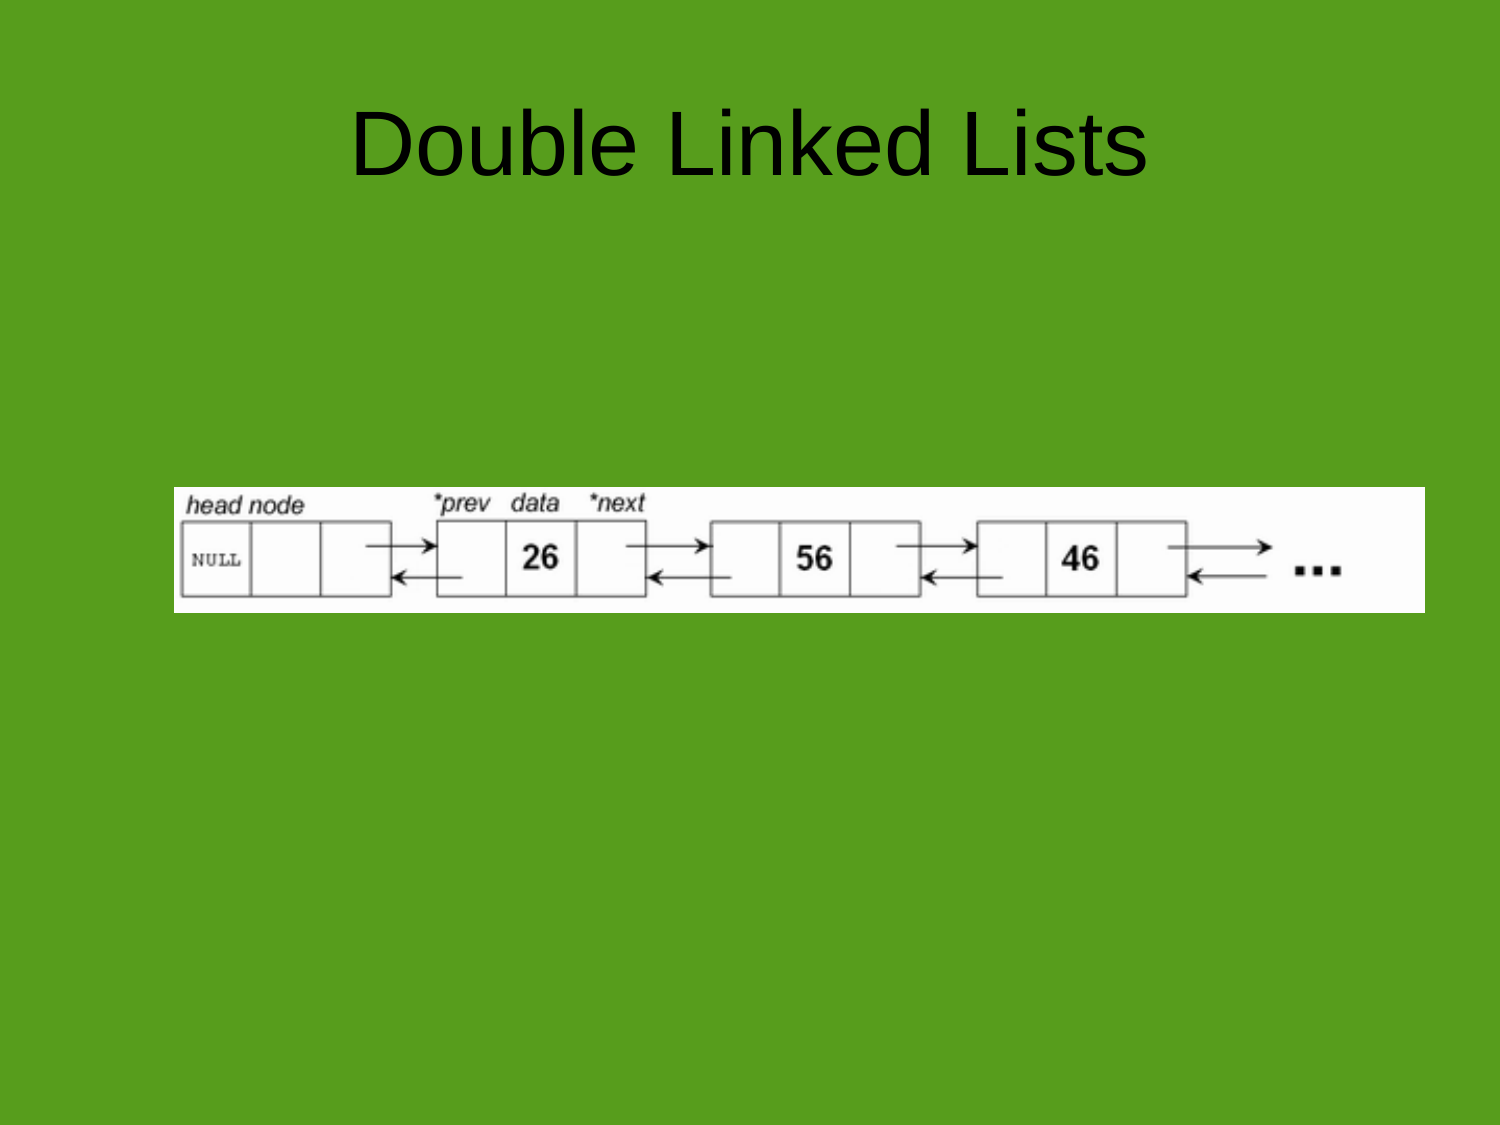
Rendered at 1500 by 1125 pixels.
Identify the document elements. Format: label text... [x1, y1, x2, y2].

picture [174, 487, 1425, 613]
title Double Linked Lists [75, 45, 1426, 233]
